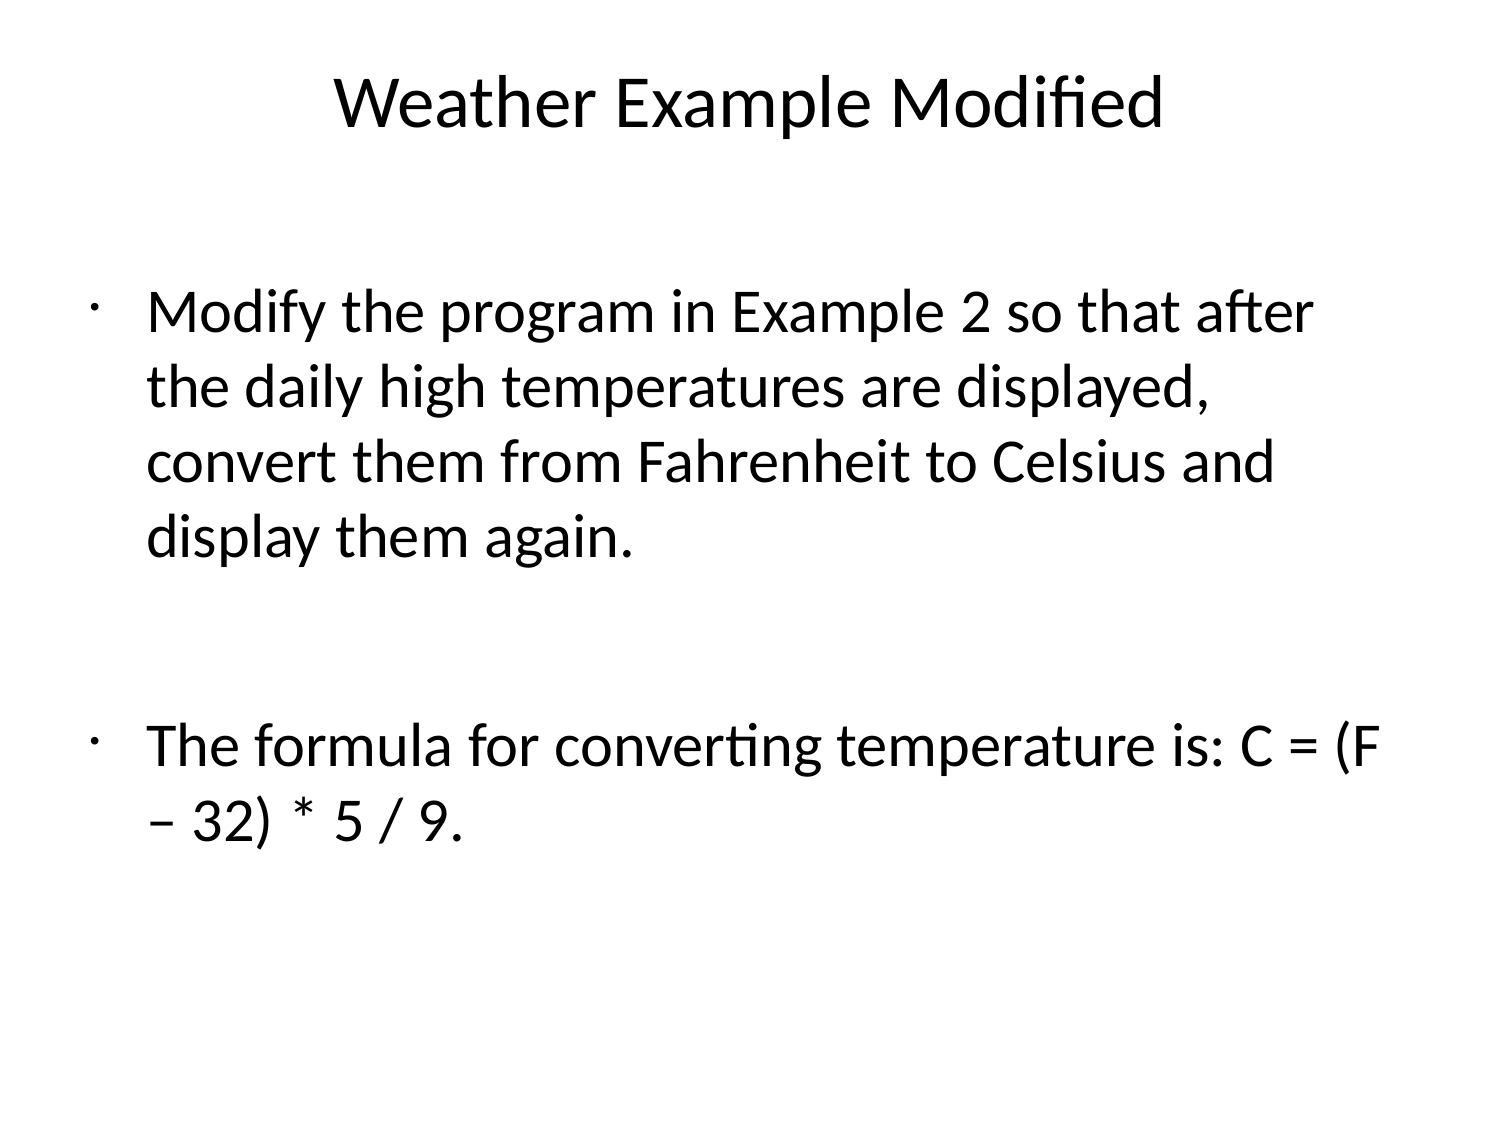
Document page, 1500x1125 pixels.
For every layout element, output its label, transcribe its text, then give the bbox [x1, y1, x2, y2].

list Modify the program in Example 2 so that after the daily high temperatures are displayed, convert them from Fahrenheit to Celsius and display them again. The formula for converting temperature is: C = (F – 32) * 5 / 9. [75, 262, 1425, 1005]
title Weather Example Modified [75, 45, 1425, 233]
